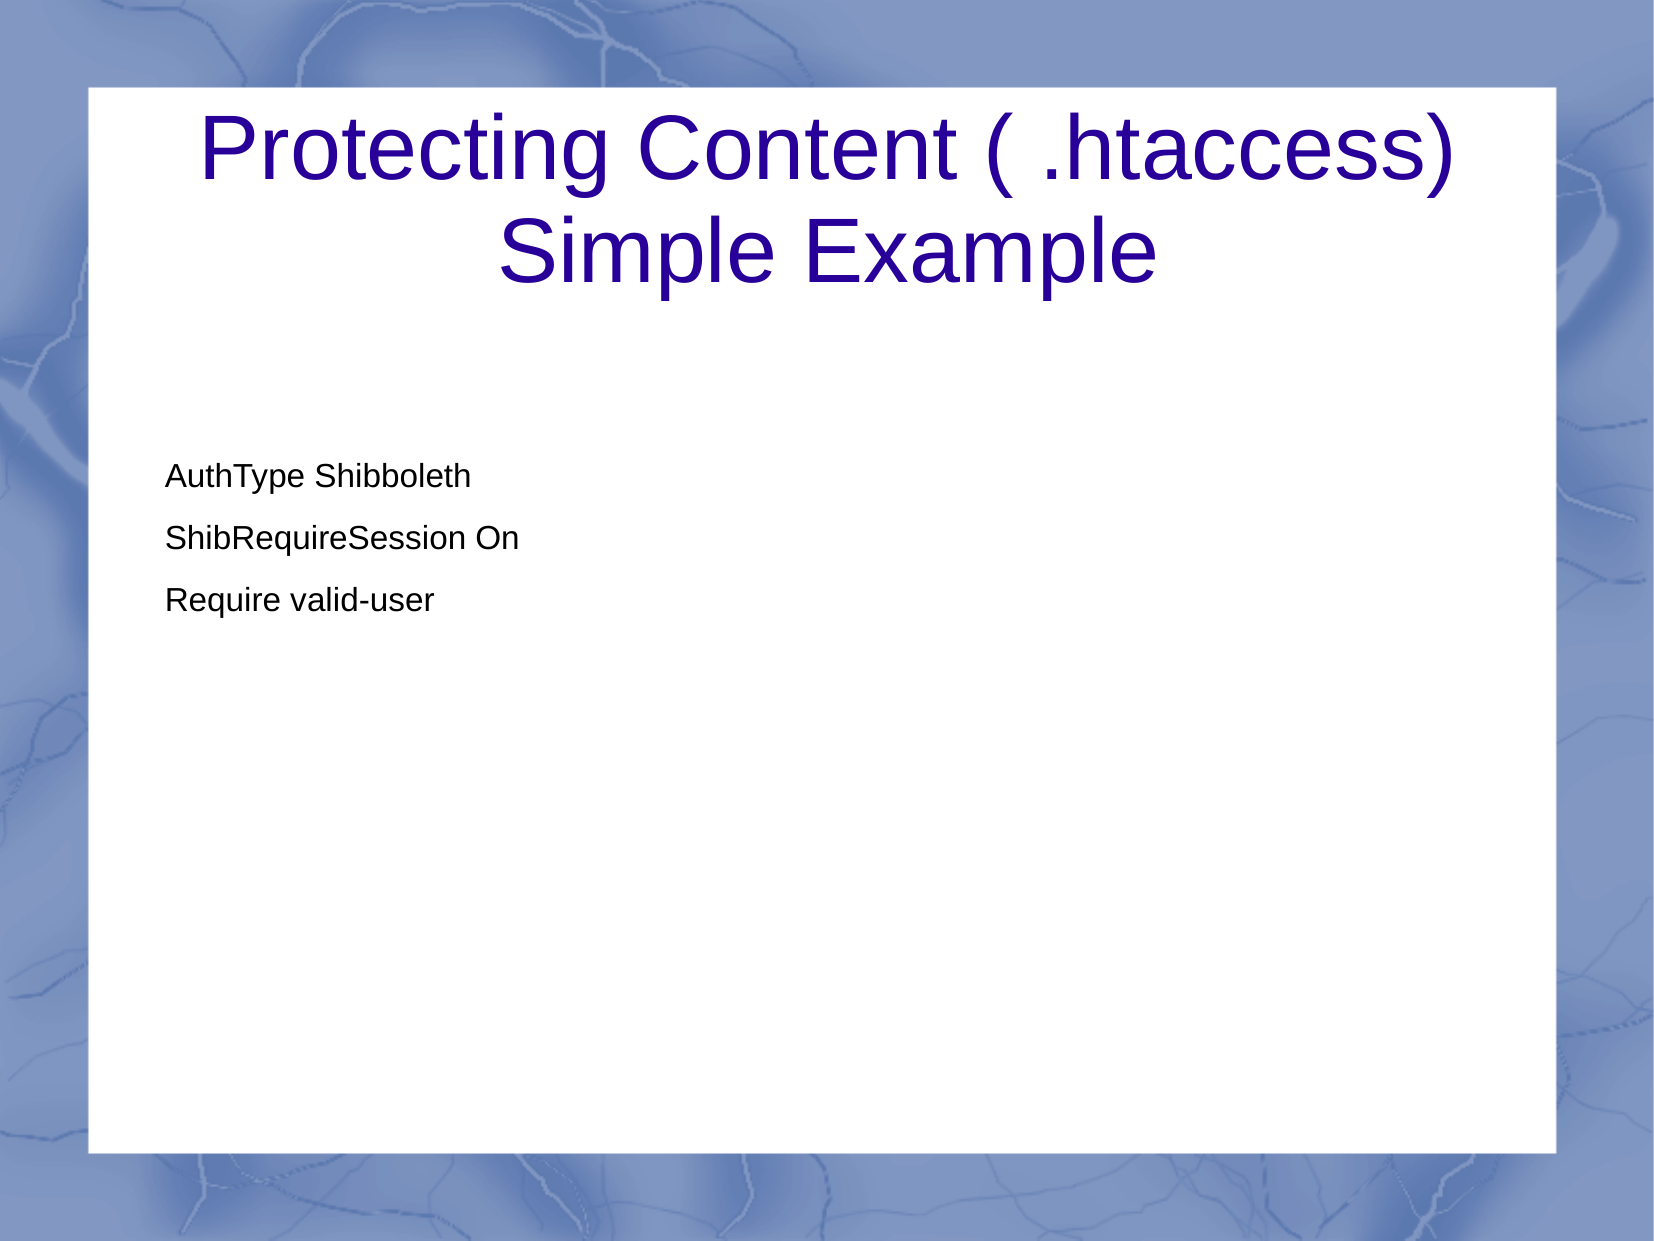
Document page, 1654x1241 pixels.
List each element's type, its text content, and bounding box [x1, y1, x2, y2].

title Protecting Content ( .htaccess) Simple Example [120, 96, 1538, 302]
text_box AuthType Shibboleth ShibRequireSession On Require valid-user [150, 450, 1463, 676]
picture [0, 0, 1654, 1241]
